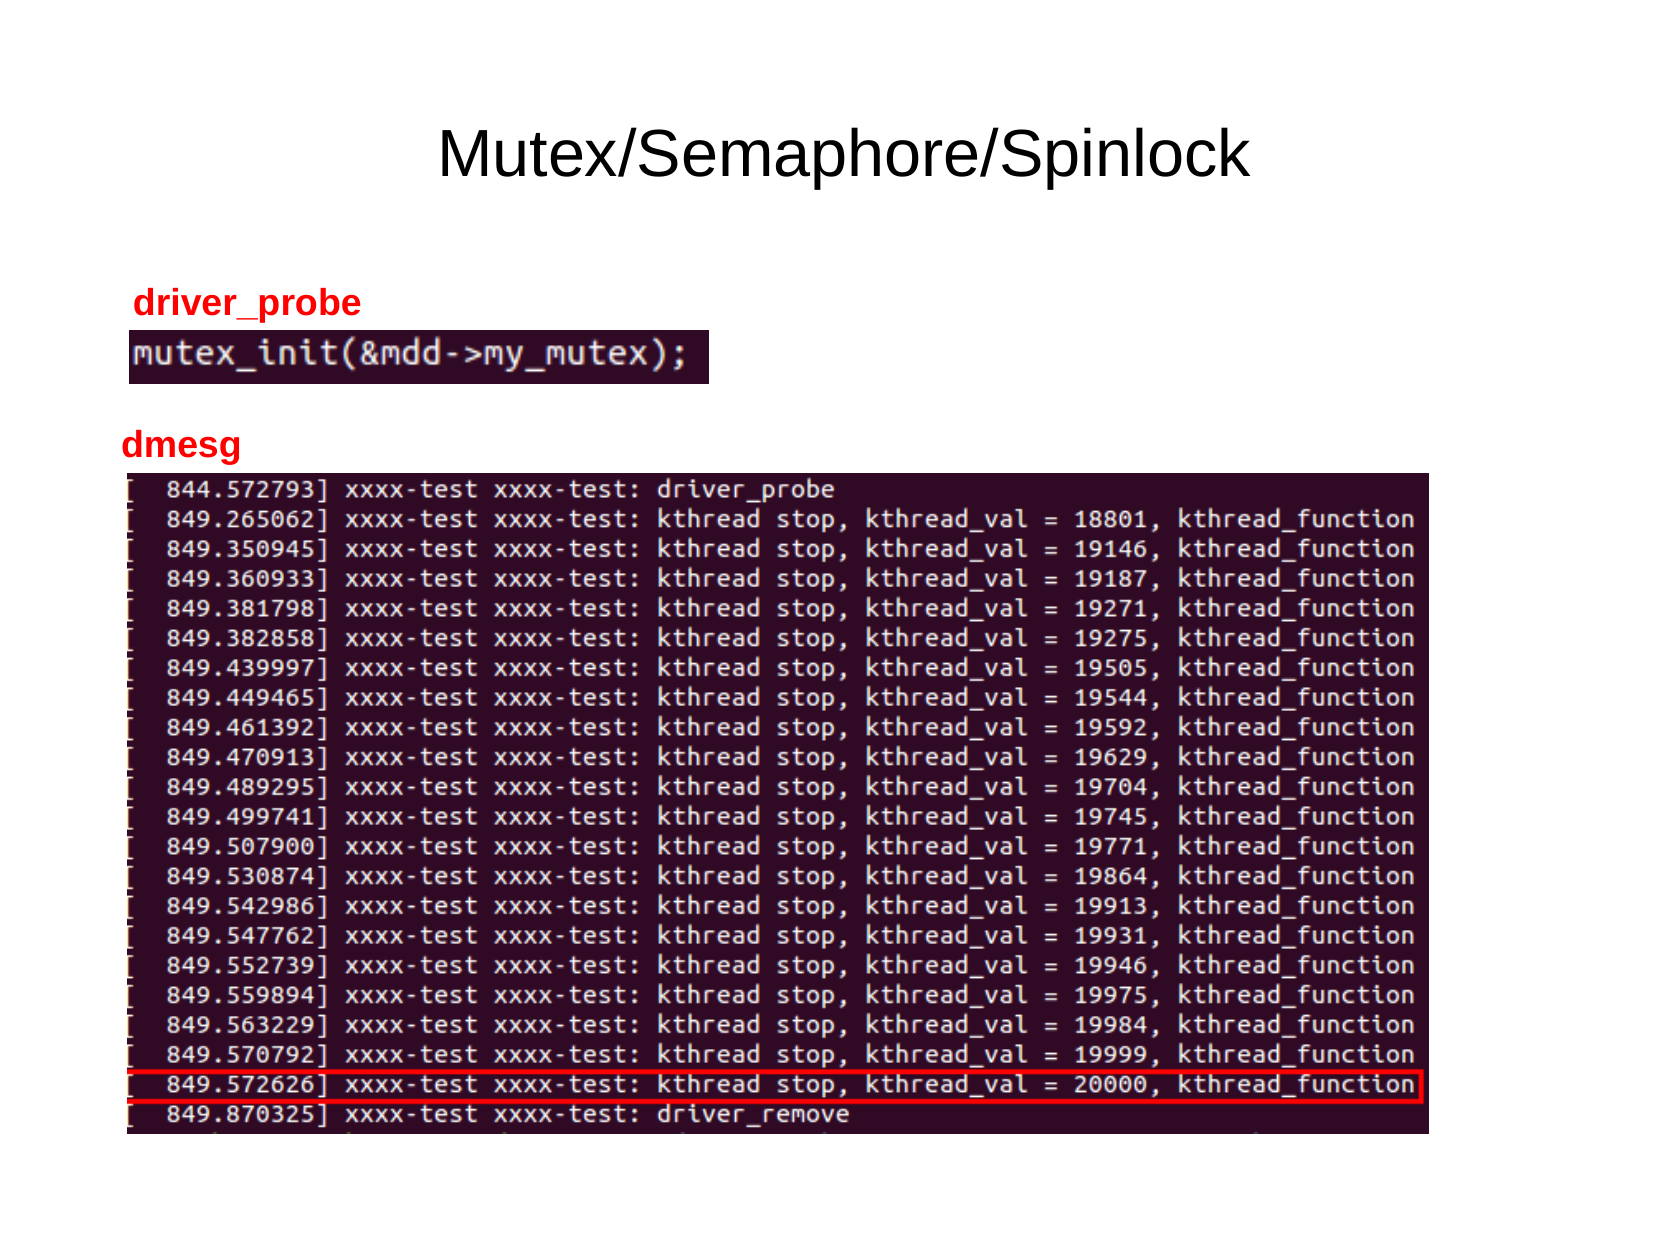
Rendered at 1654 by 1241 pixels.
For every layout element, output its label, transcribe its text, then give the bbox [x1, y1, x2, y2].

picture [127, 473, 1429, 1134]
text_box dmesg [106, 415, 556, 473]
picture [129, 330, 709, 384]
title Mutex/Semaphore/Spinlock [82, 49, 1571, 257]
text_box driver_probe [118, 273, 567, 331]
